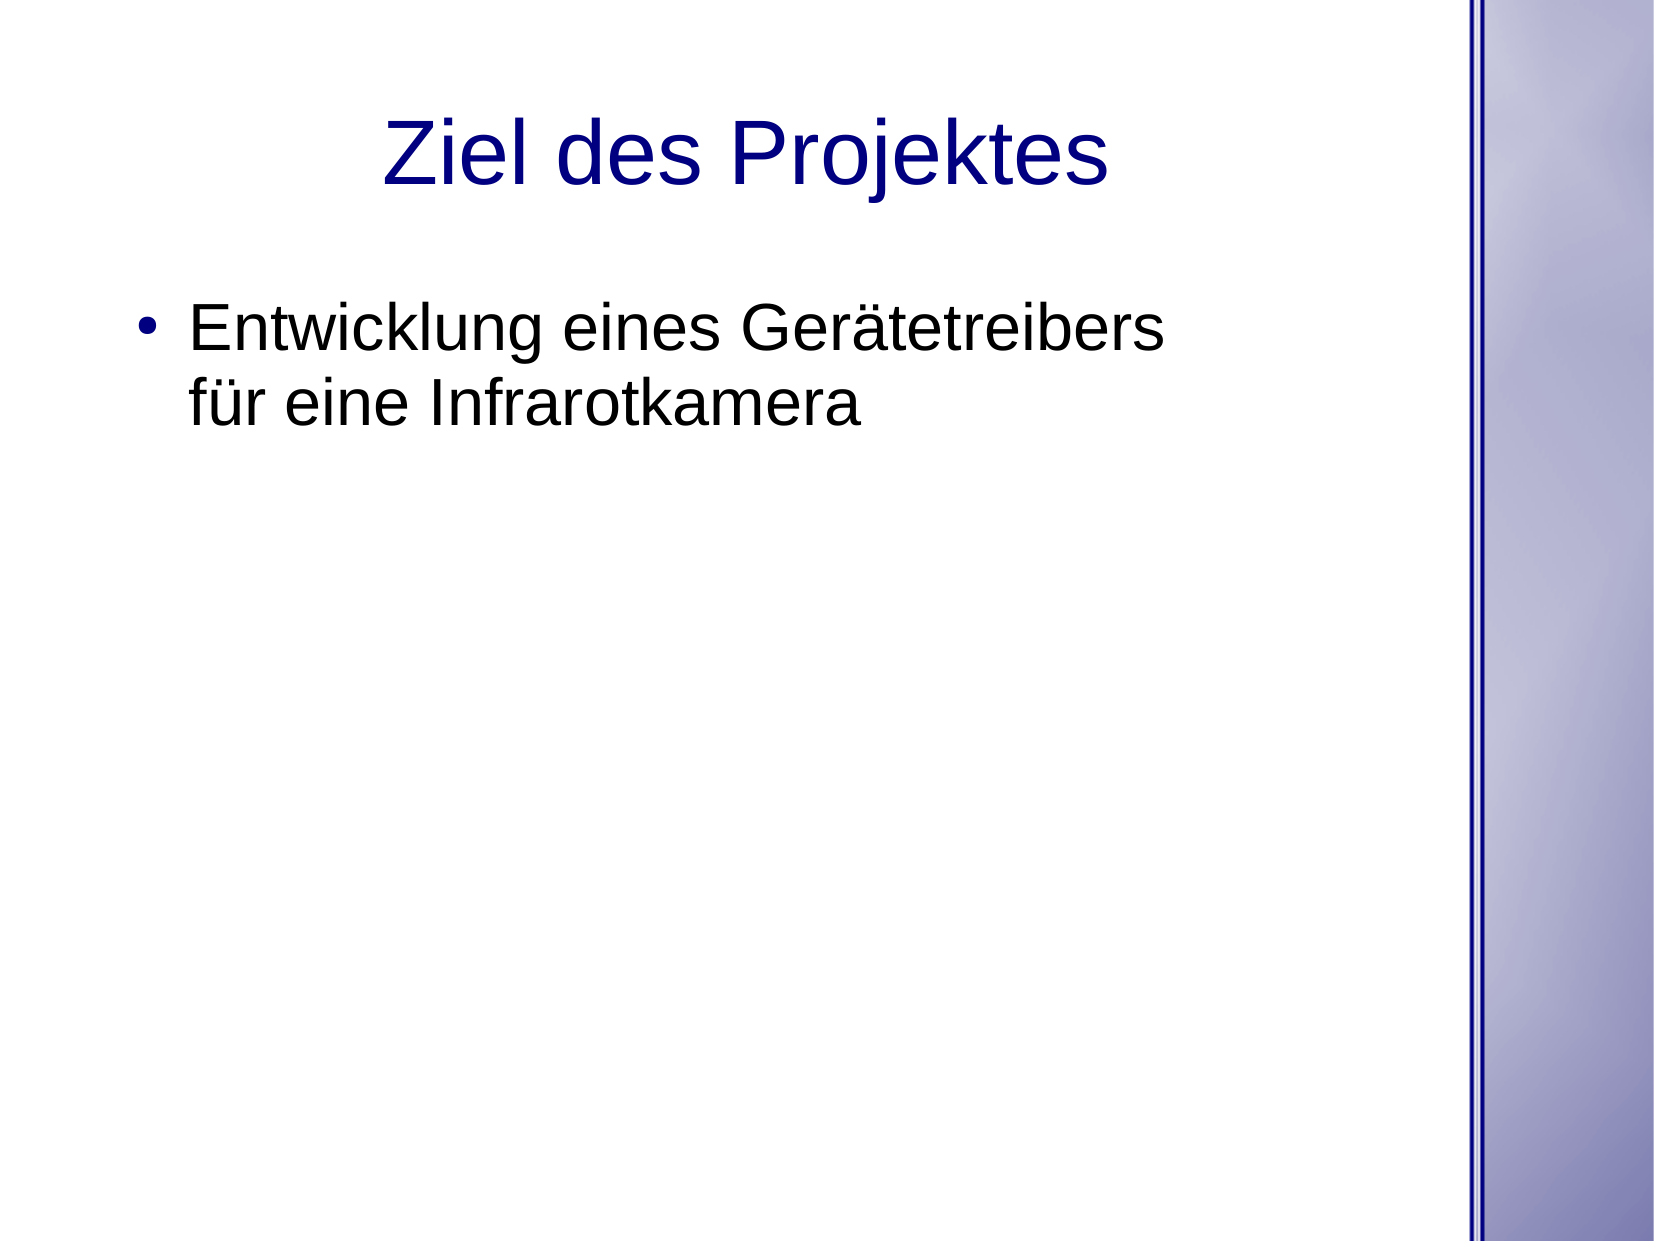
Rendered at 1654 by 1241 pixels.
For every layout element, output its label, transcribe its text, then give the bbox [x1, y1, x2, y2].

list Entwicklung eines Gerätetreibers für eine Infrarotkamera [47, 290, 1447, 1010]
title Ziel des Projektes [47, 49, 1447, 257]
picture [0, 0, 1654, 1241]
